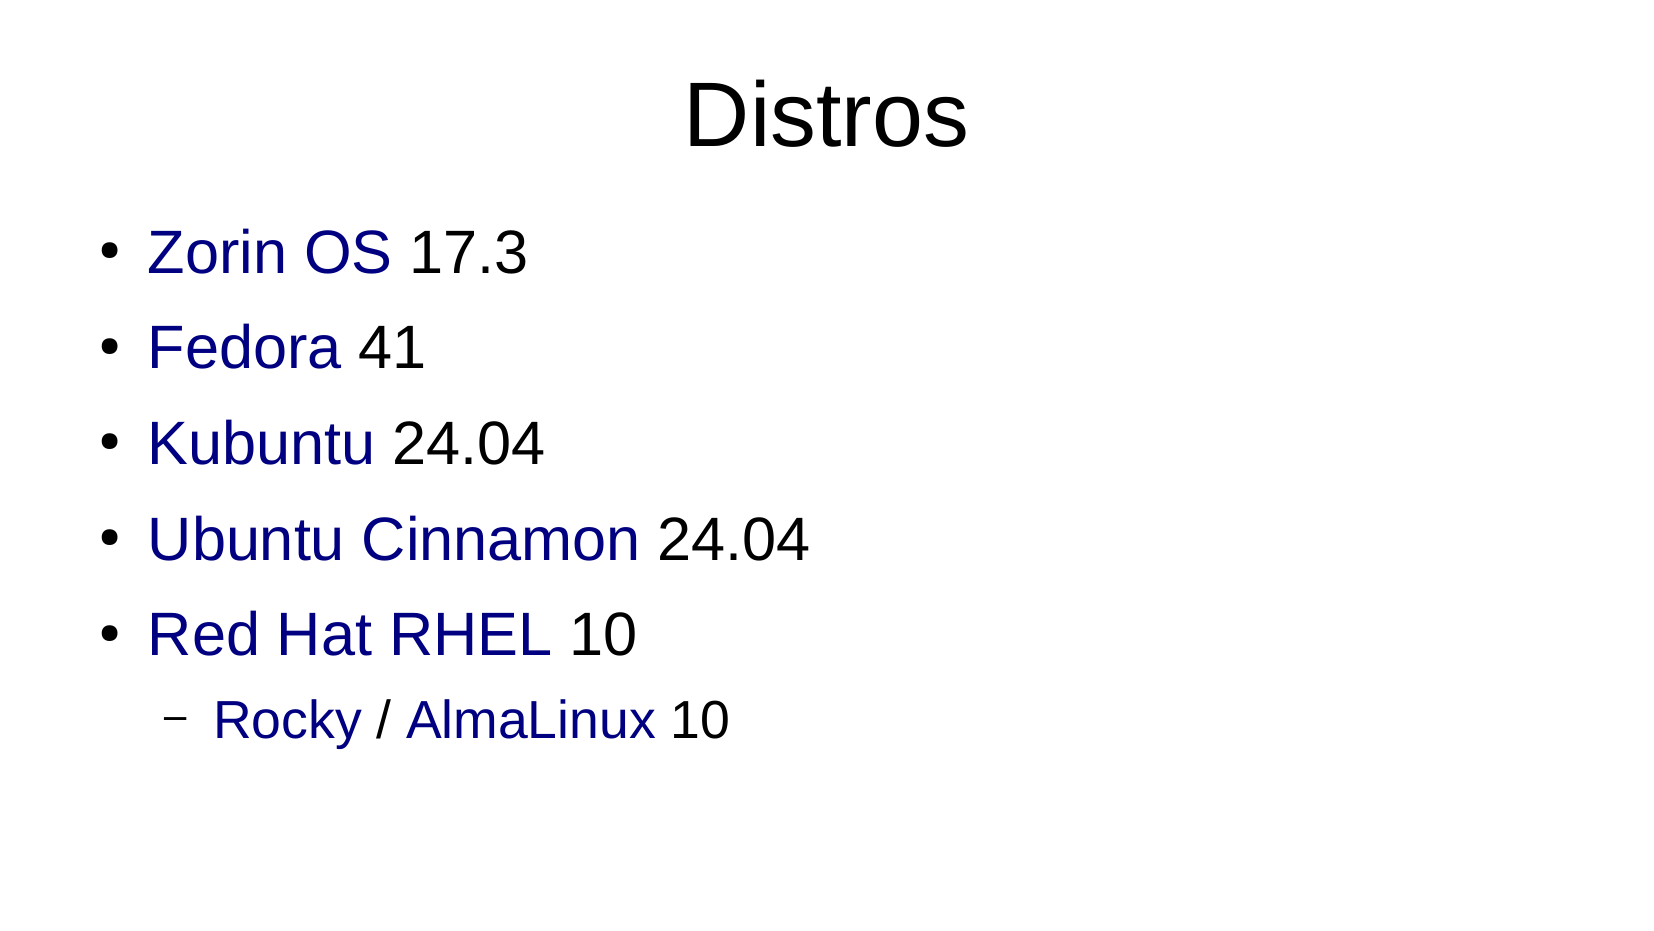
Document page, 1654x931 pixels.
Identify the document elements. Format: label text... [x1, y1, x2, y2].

title Distros [82, 37, 1571, 193]
list Zorin OS 17.3 Fedora 41 Kubuntu 24.04 Ubuntu Cinnamon 24.04 Red Hat RHEL 10 Rocky / AlmaLinux 10 [82, 217, 1571, 758]
